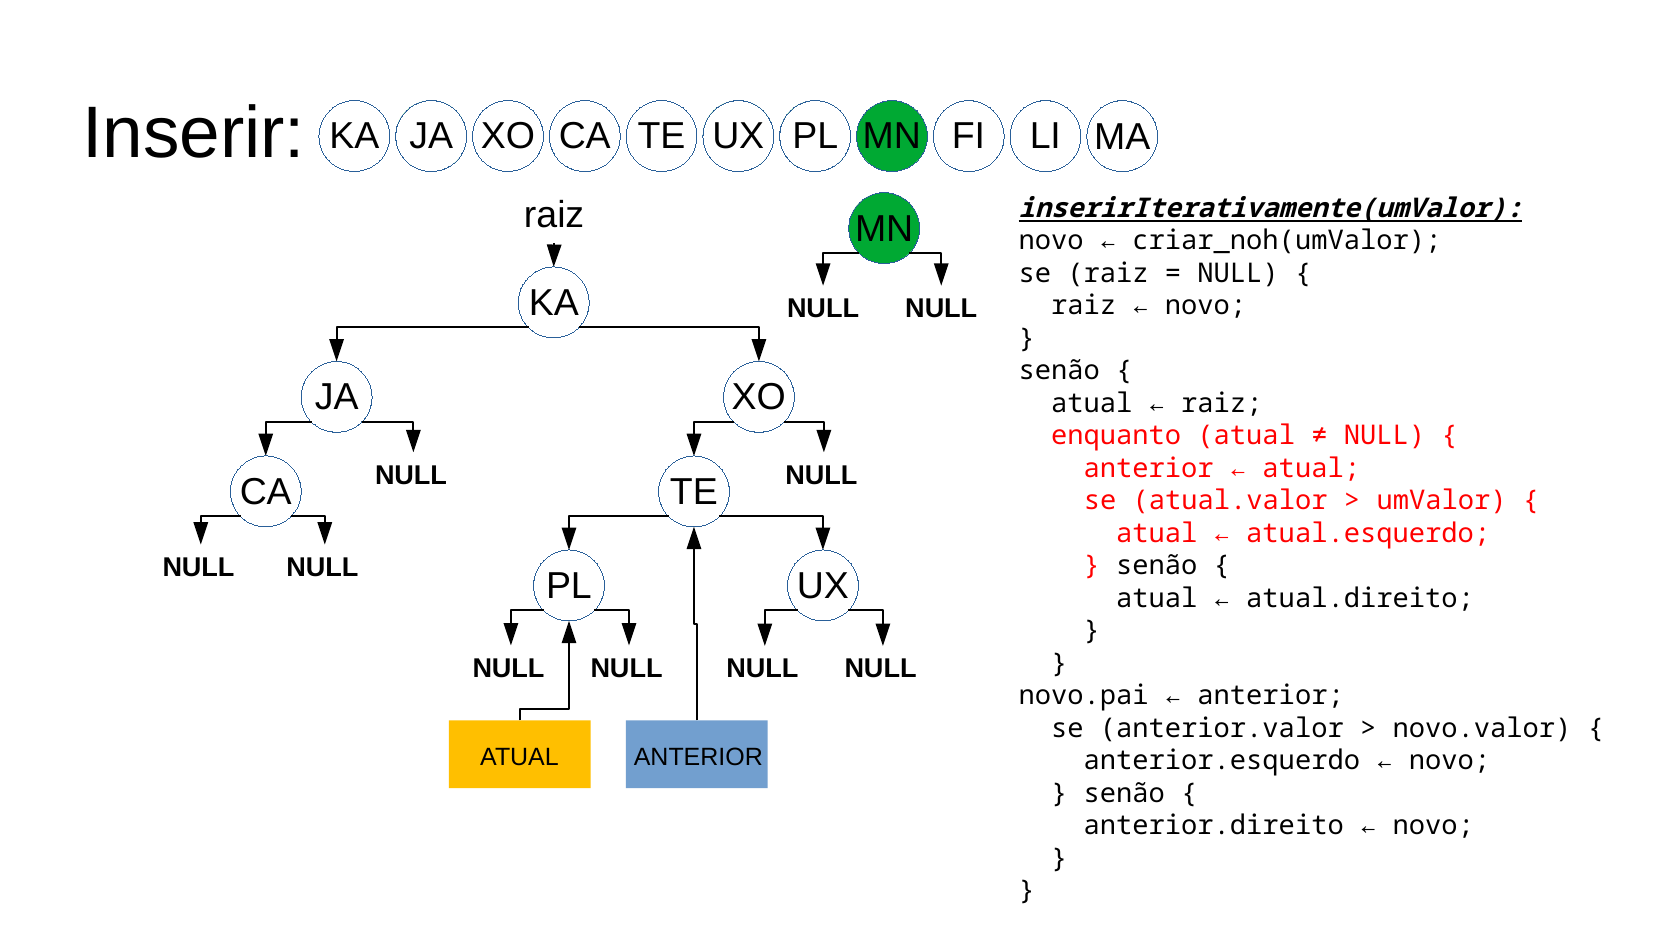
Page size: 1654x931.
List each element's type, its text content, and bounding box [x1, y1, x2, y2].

text_box UX [787, 549, 859, 621]
text_box NULL [711, 645, 818, 691]
text_box NULL [829, 645, 937, 691]
text_box NULL [890, 285, 993, 331]
text_box LI [1010, 100, 1081, 172]
text_box MA [1086, 100, 1158, 172]
text_box NULL [457, 645, 565, 691]
text_box TE [626, 100, 697, 172]
text_box inserirIterativamente(umValor): novo ← criar_noh(umValor); se (raiz = NULL) { raiz ← novo; } senão { atual ← raiz; enquanto (atual ≠ NULL) { anterior ← atual; se (atual.valor > umValor) { atual ← atual.esquerdo; } senão { atual ← atual.direito; } } novo.pai ← anterior; se (anterior.valor > novo.valor) { anterior.esquerdo ← novo; } senão { anterior.direito ← novo; } } [1003, 182, 1654, 931]
text_box XO [472, 100, 544, 172]
text_box NULL [271, 544, 378, 590]
text_box UX [702, 100, 774, 172]
title Inserir: [82, 54, 1571, 211]
text_box [744, 118, 786, 212]
text_box NULL [770, 452, 878, 498]
text_box TE [658, 455, 730, 527]
text_box PL [779, 100, 851, 172]
text_box PL [533, 549, 605, 621]
text_box [448, 720, 591, 789]
text_box MN [856, 100, 928, 172]
text_box KA [318, 100, 390, 172]
text_box [625, 778, 768, 789]
text_box NULL [147, 544, 254, 590]
text_box [625, 720, 768, 734]
text_box NULL [575, 645, 683, 691]
text_box MN [848, 192, 920, 264]
text_box NULL [360, 452, 467, 498]
text_box ANTERIOR [619, 734, 780, 778]
text_box JA [395, 100, 467, 172]
text_box NULL [772, 285, 874, 331]
text_box XO [723, 361, 795, 433]
text_box CA [549, 100, 621, 172]
text_box FI [933, 100, 1005, 172]
text_box CA [230, 455, 302, 527]
text_box ATUAL [465, 734, 579, 778]
text_box raiz [509, 186, 600, 244]
text_box KA [518, 266, 590, 338]
text_box JA [301, 361, 373, 433]
